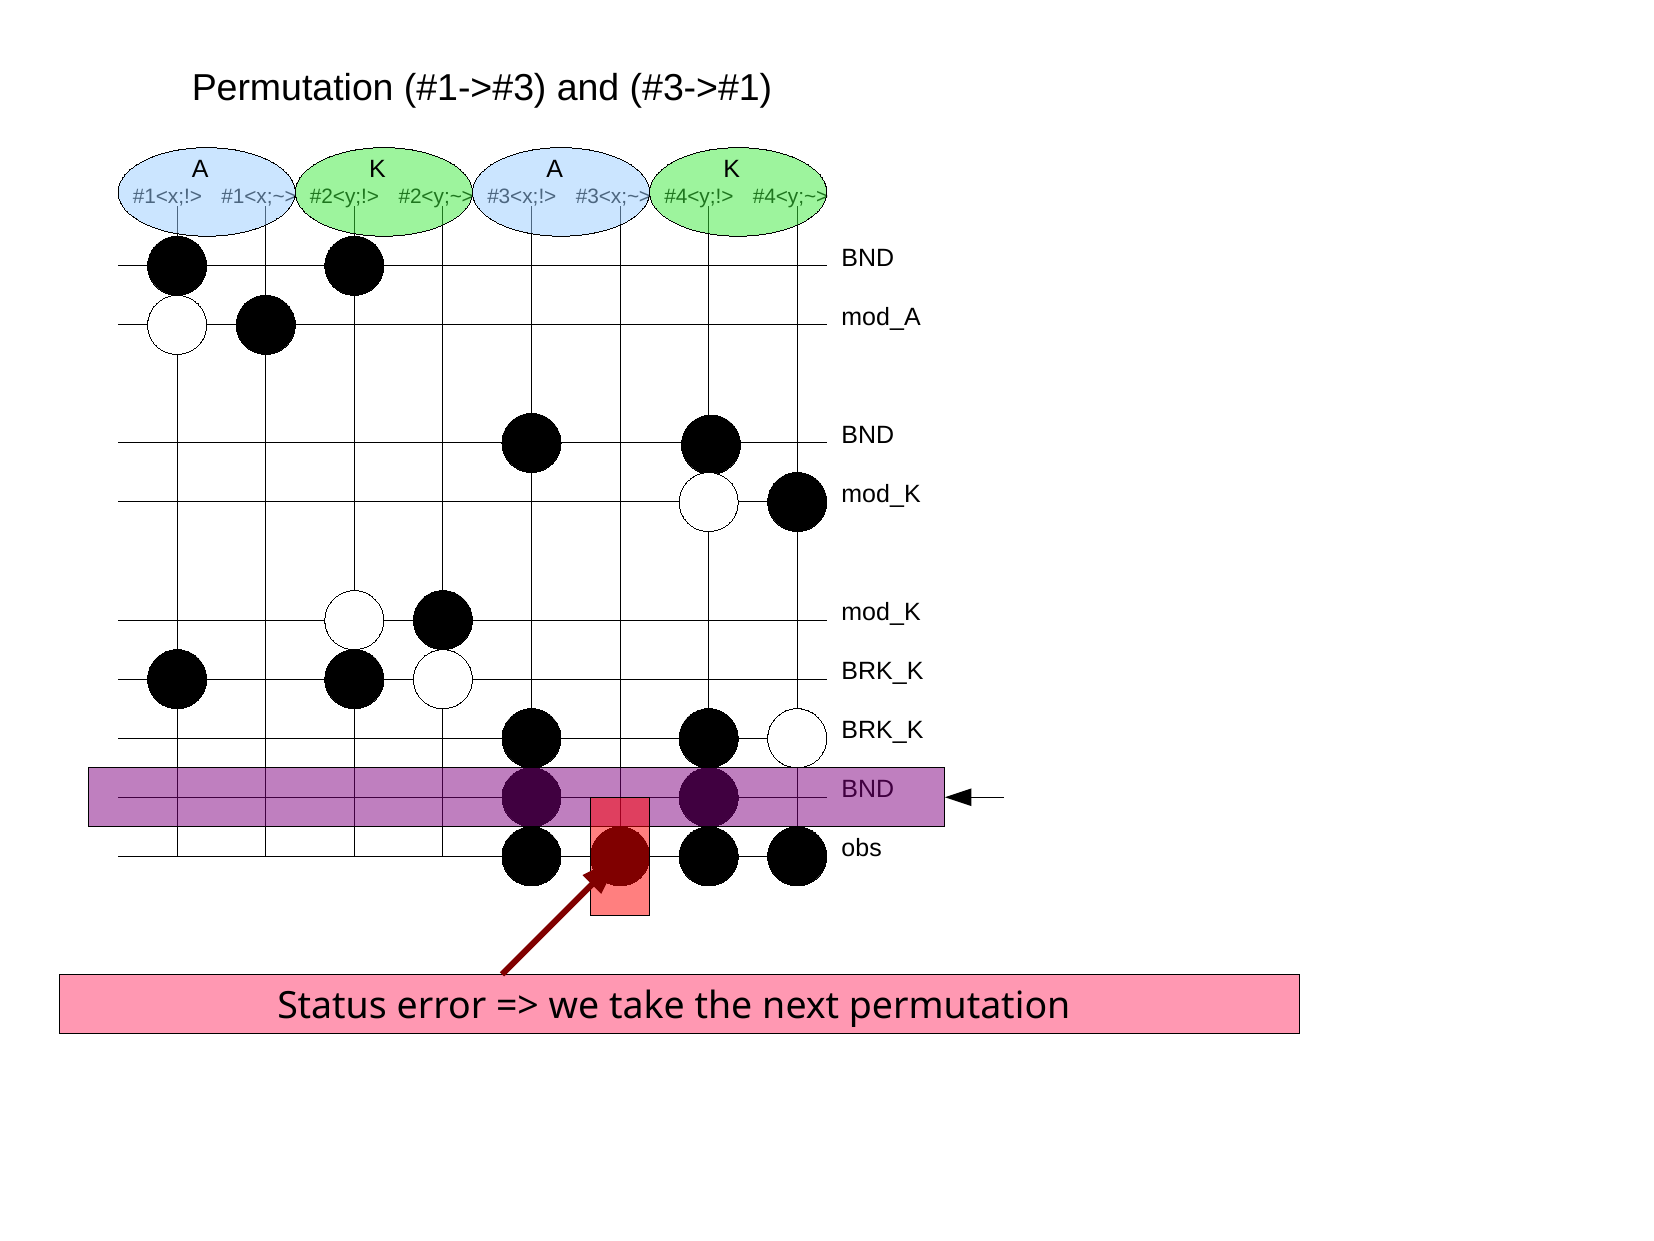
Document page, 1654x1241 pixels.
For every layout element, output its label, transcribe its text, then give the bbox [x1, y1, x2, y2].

text_box Permutation (#1->#3) and (#3->#1) [177, 59, 788, 117]
text_box Status error => we take the next permutation [59, 974, 1300, 1034]
text_box #4<y;!> [649, 197, 661, 215]
text_box [679, 415, 741, 532]
text_box obs [826, 827, 897, 886]
text_box mod_A [826, 295, 937, 355]
text_box [324, 236, 384, 296]
text_box #3<x;!> [472, 197, 484, 215]
text_box BND [826, 413, 910, 472]
text_box #3<x;~> [638, 201, 649, 215]
text_box [118, 148, 827, 237]
text_box #1<x;!> [118, 199, 129, 215]
text_box BRK_K [826, 649, 939, 708]
text_box mod_K [826, 590, 937, 649]
text_box [88, 708, 945, 916]
text_box K [708, 147, 756, 191]
text_box #2<y;~> [461, 200, 472, 215]
text_box [236, 295, 296, 355]
text_box [324, 590, 384, 709]
text_box #4<y;~> [815, 177, 843, 215]
text_box #2<y;!> [295, 198, 307, 215]
text_box K [354, 147, 401, 191]
text_box A [531, 147, 578, 191]
text_box A [177, 147, 224, 191]
text_box [767, 472, 827, 532]
text_box [147, 236, 207, 355]
text_box BND [826, 236, 910, 295]
text_box [501, 413, 562, 473]
text_box [413, 590, 473, 709]
text_box [147, 649, 207, 709]
text_box BRK_K [826, 708, 939, 767]
text_box #1<x;~> [284, 200, 295, 215]
text_box mod_K [826, 472, 937, 532]
